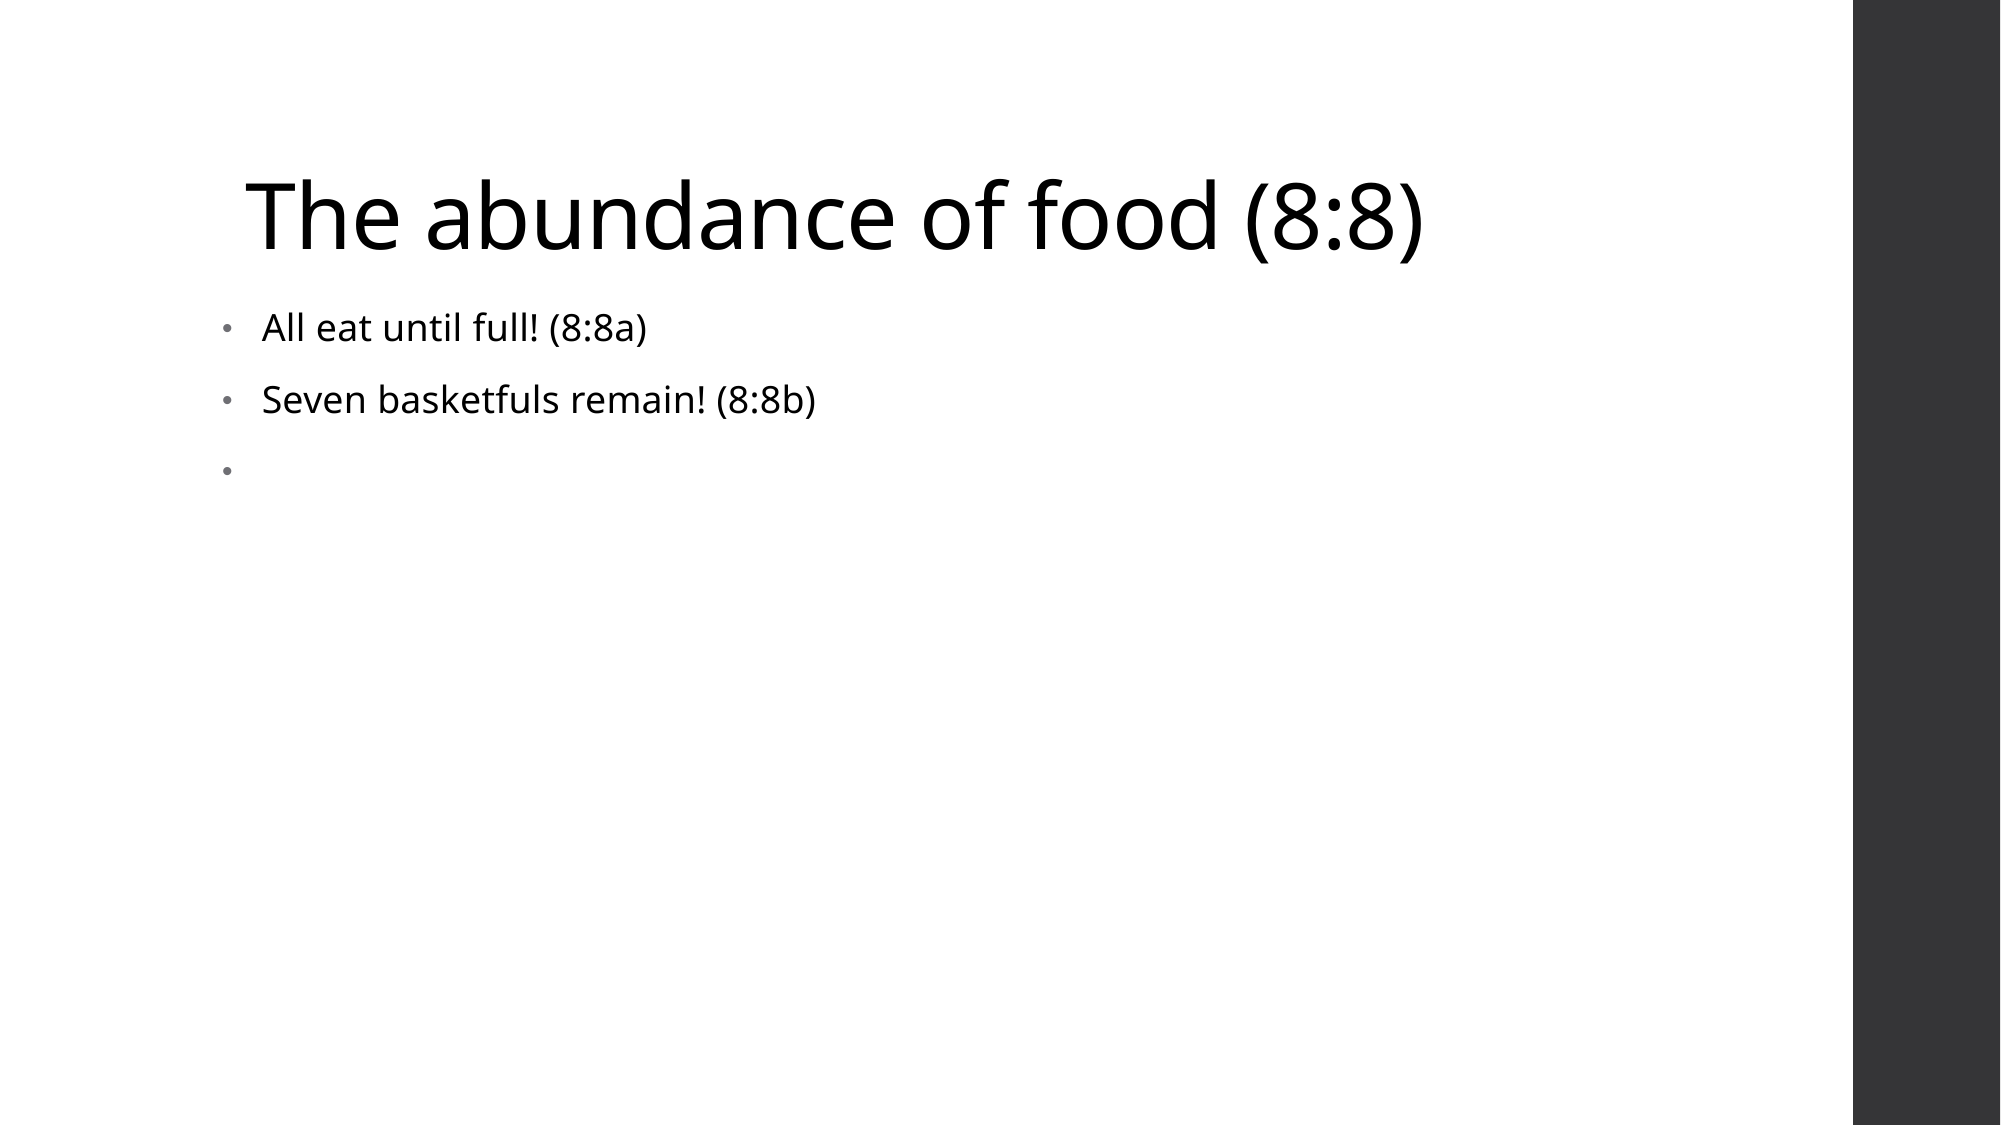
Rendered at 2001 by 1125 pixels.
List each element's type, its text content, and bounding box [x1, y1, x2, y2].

title The abundance of food (8:8) [206, 60, 1797, 278]
list All eat until full! (8:8a) Seven basketfuls remain! (8:8b) [206, 299, 1617, 1014]
